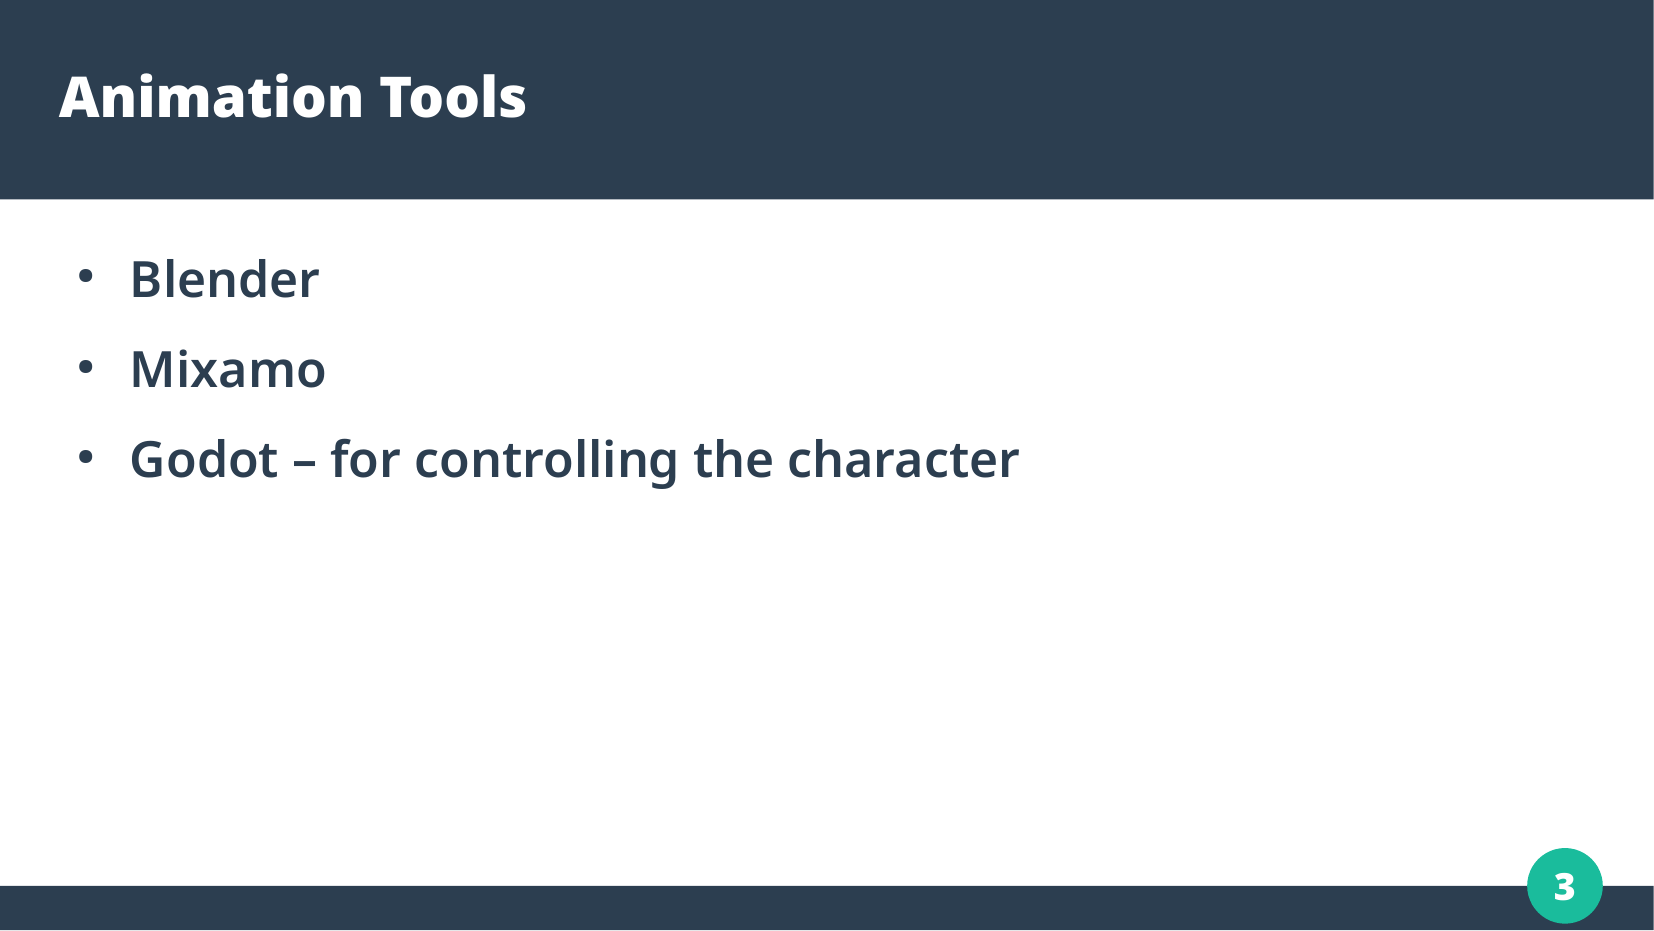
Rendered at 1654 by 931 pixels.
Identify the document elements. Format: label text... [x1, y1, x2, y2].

title Animation Tools [59, 37, 1595, 156]
list Blender Mixamo Godot – for controlling the character [59, 243, 1595, 864]
